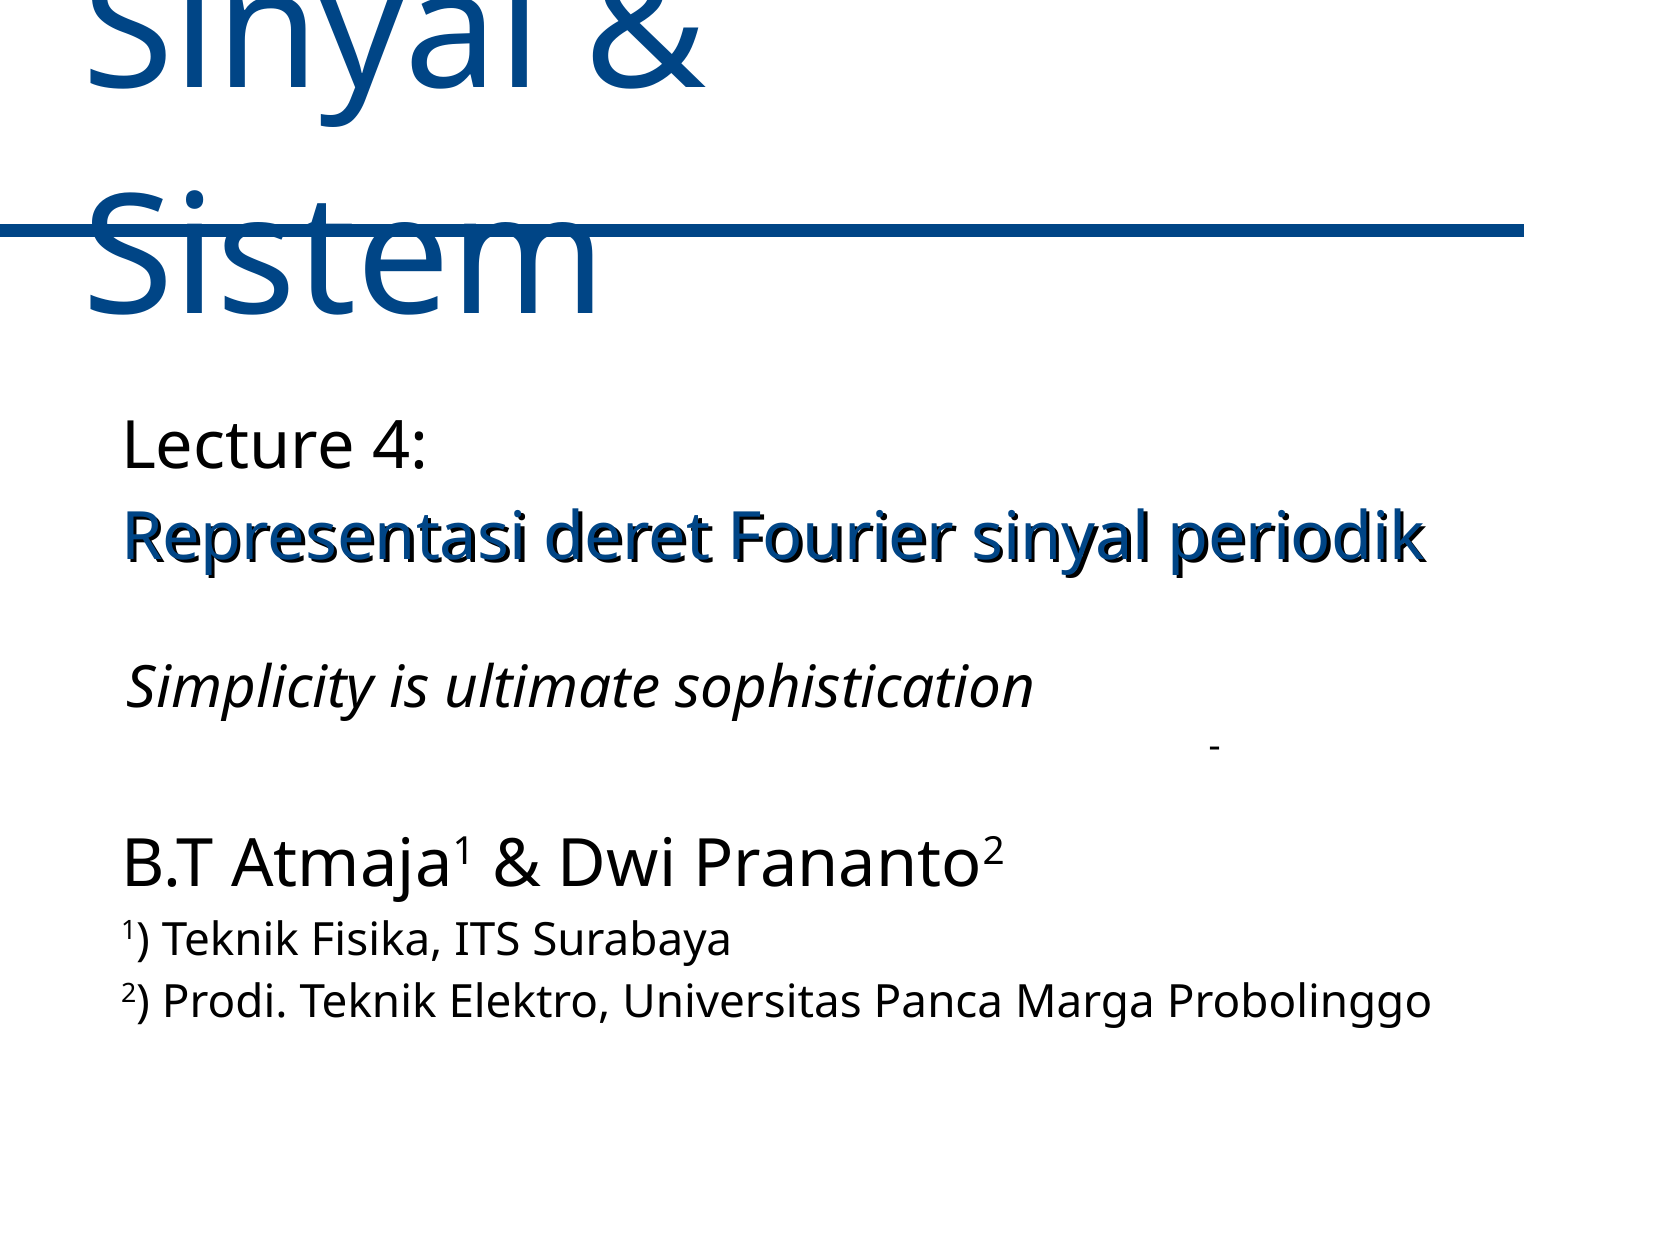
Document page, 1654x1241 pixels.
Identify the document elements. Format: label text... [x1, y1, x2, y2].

subtitle Sinyal & Sistem [82, 7, 1235, 224]
text_box [0, 224, 1524, 237]
text_box Lecture 4: Representasi deret Fourier sinyal periodik [106, 389, 1319, 566]
text_box B.T Atmaja1 & Dwi Prananto2 1) Teknik Fisika, ITS Surabaya 2) Prodi. Teknik Elektro, Universitas Panca Marga Probolinggo [106, 717, 1524, 1009]
subtitle Sinyal & Sistem [82, 237, 1235, 264]
text_box Simplicity is ultimate sophistication - [112, 637, 1247, 761]
